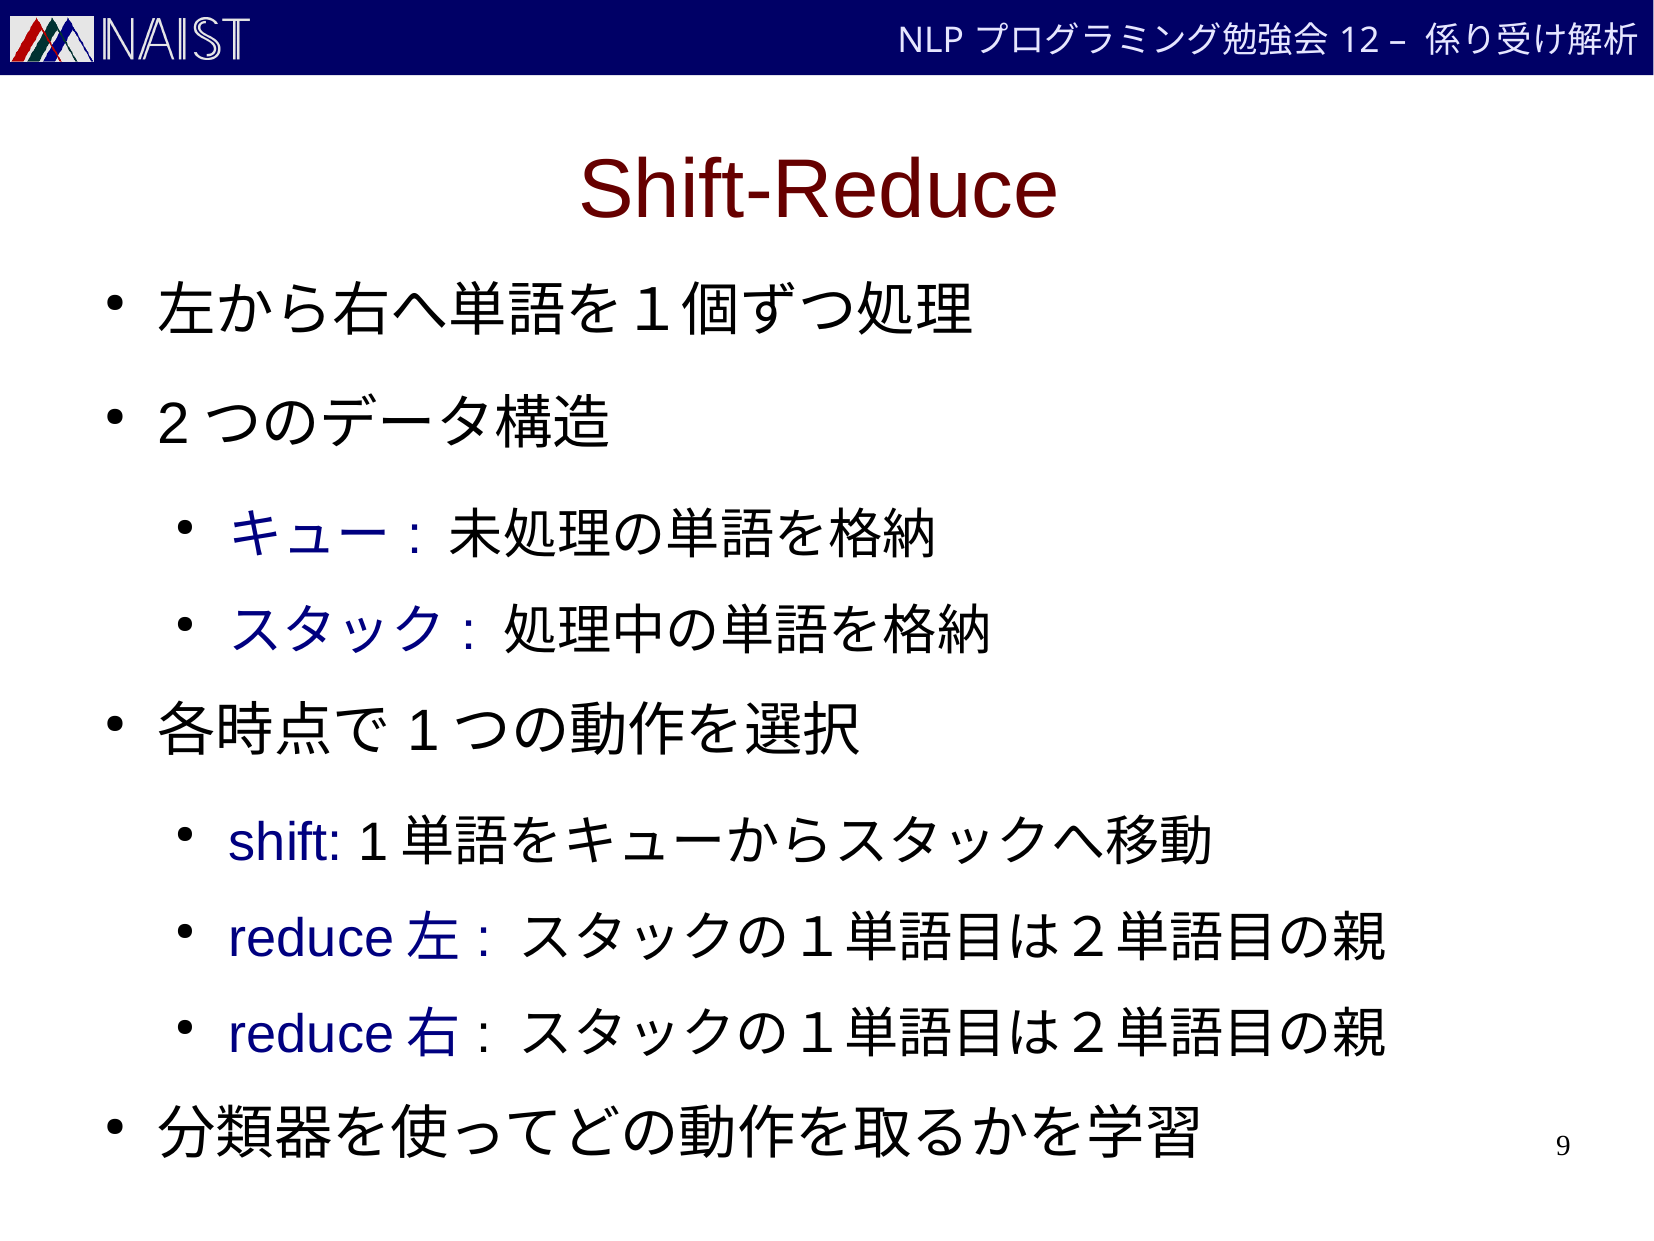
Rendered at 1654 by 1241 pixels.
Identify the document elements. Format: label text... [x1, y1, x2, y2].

title Shift-Reduce [75, 92, 1564, 285]
picture [10, 16, 94, 62]
list 左から右へ単語を１個ずつ処理 2つのデータ構造 キュー: 未処理の単語を格納 スタック: 処理中の単語を格納 各時点で1つの動作を選択 shift: 1単語をキューからスタックへ移動 reduce左: スタックの１単語目は２単語目の親 reduce右: スタックの１単語目は２単語目の親 分類器を使ってどの動作を取るかを学習 [86, 262, 1576, 1082]
picture [102, 17, 251, 60]
